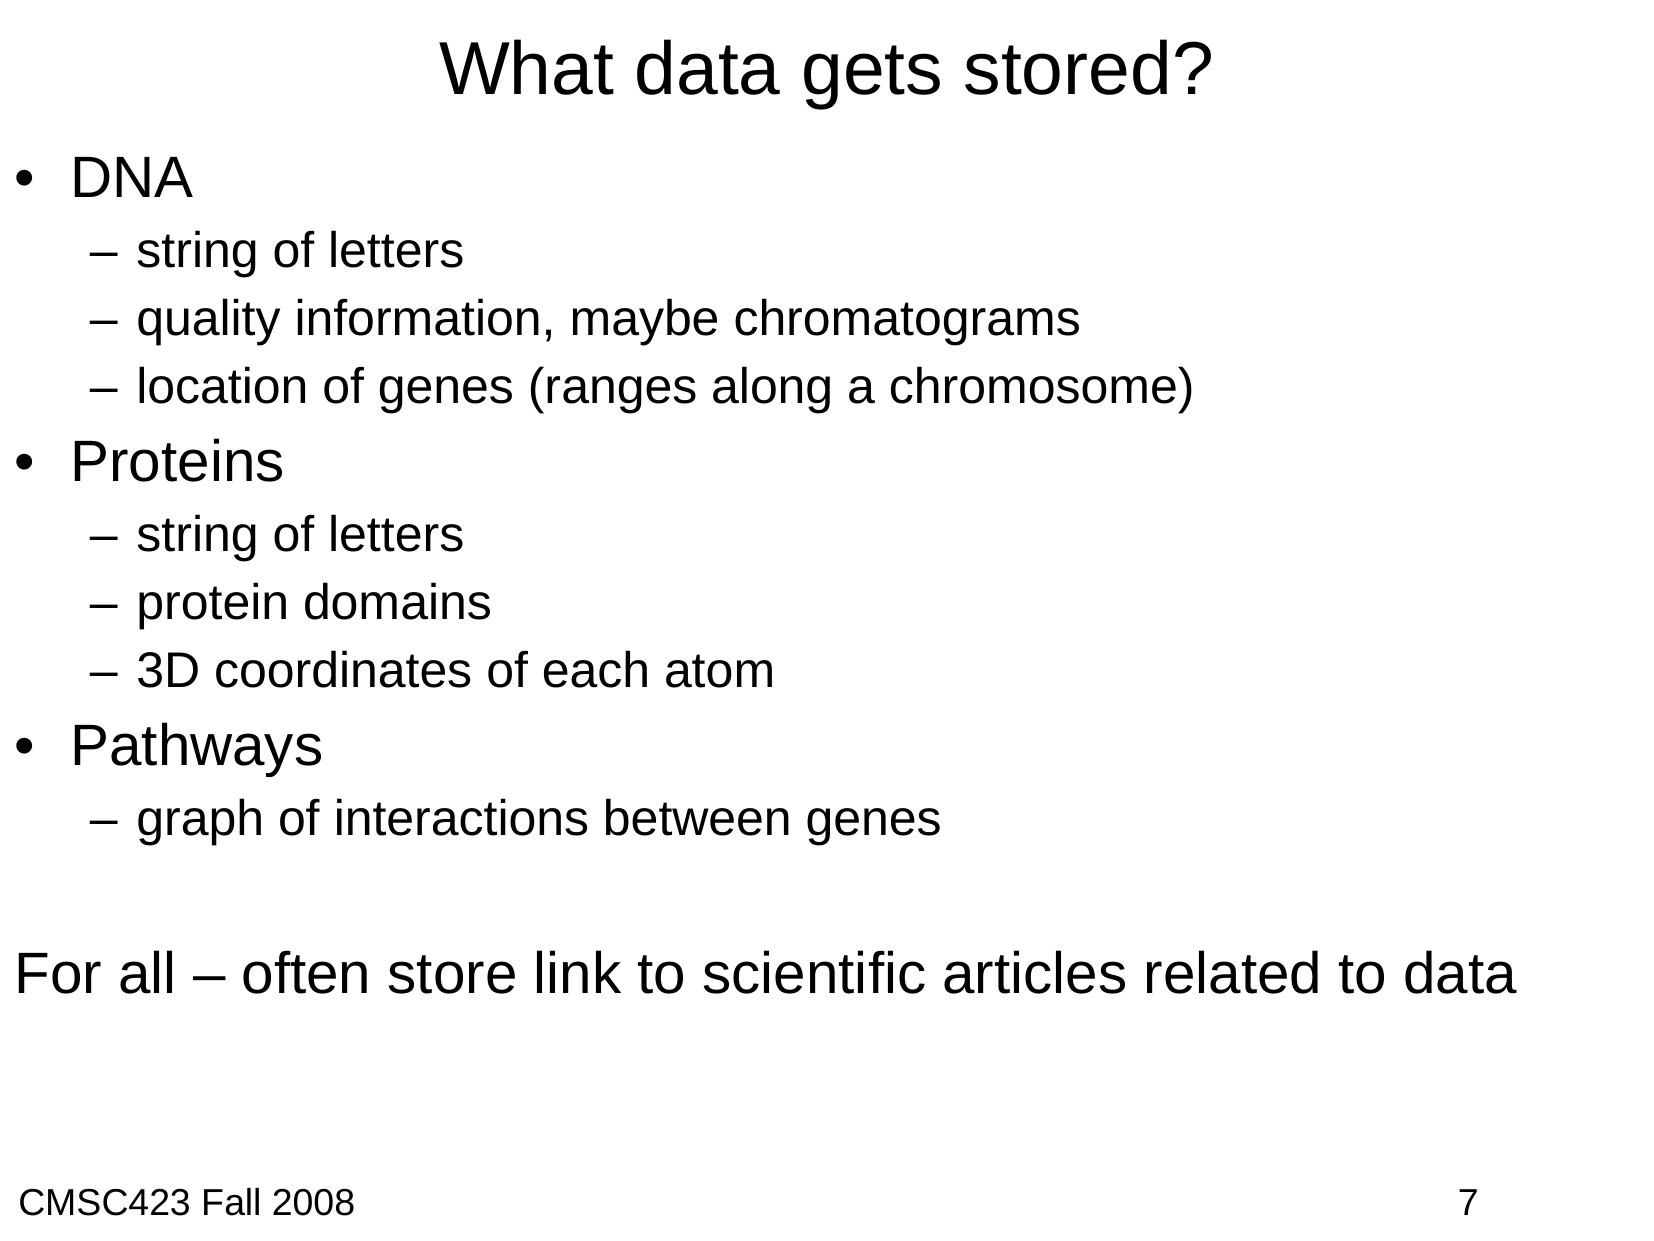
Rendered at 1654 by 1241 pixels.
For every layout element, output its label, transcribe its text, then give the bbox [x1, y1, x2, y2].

title What data gets stored? [0, 10, 1654, 127]
list DNA string of letters quality information, maybe chromatograms location of genes (ranges along a chromosome) Proteins string of letters protein domains 3D coordinates of each atom Pathways graph of interactions between genes For all – often store link to scientific articles related to data [0, 137, 1654, 1241]
